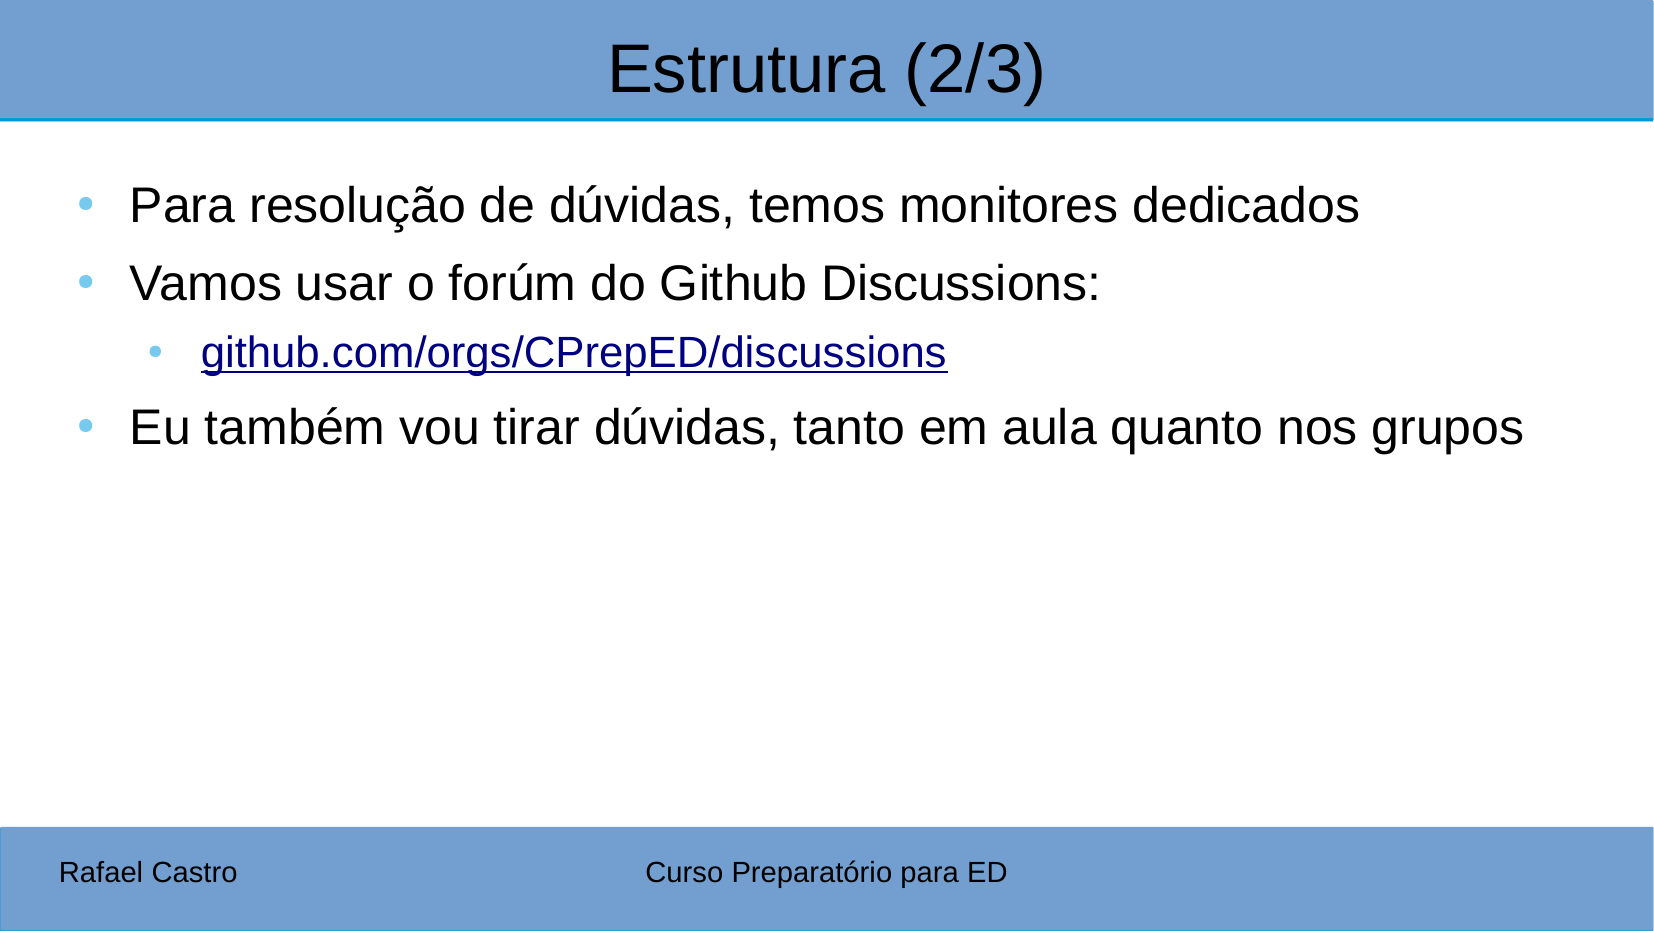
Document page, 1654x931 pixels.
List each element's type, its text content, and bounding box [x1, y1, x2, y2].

list Para resolução de dúvidas, temos monitores dedicados Vamos usar o forúm do Github Discussions: github.com/orgs/CPrepED/discussions Eu também vou tirar dúvidas, tanto em aula quanto nos grupos [59, 177, 1595, 768]
title Estrutura (2/3) [59, 29, 1595, 108]
